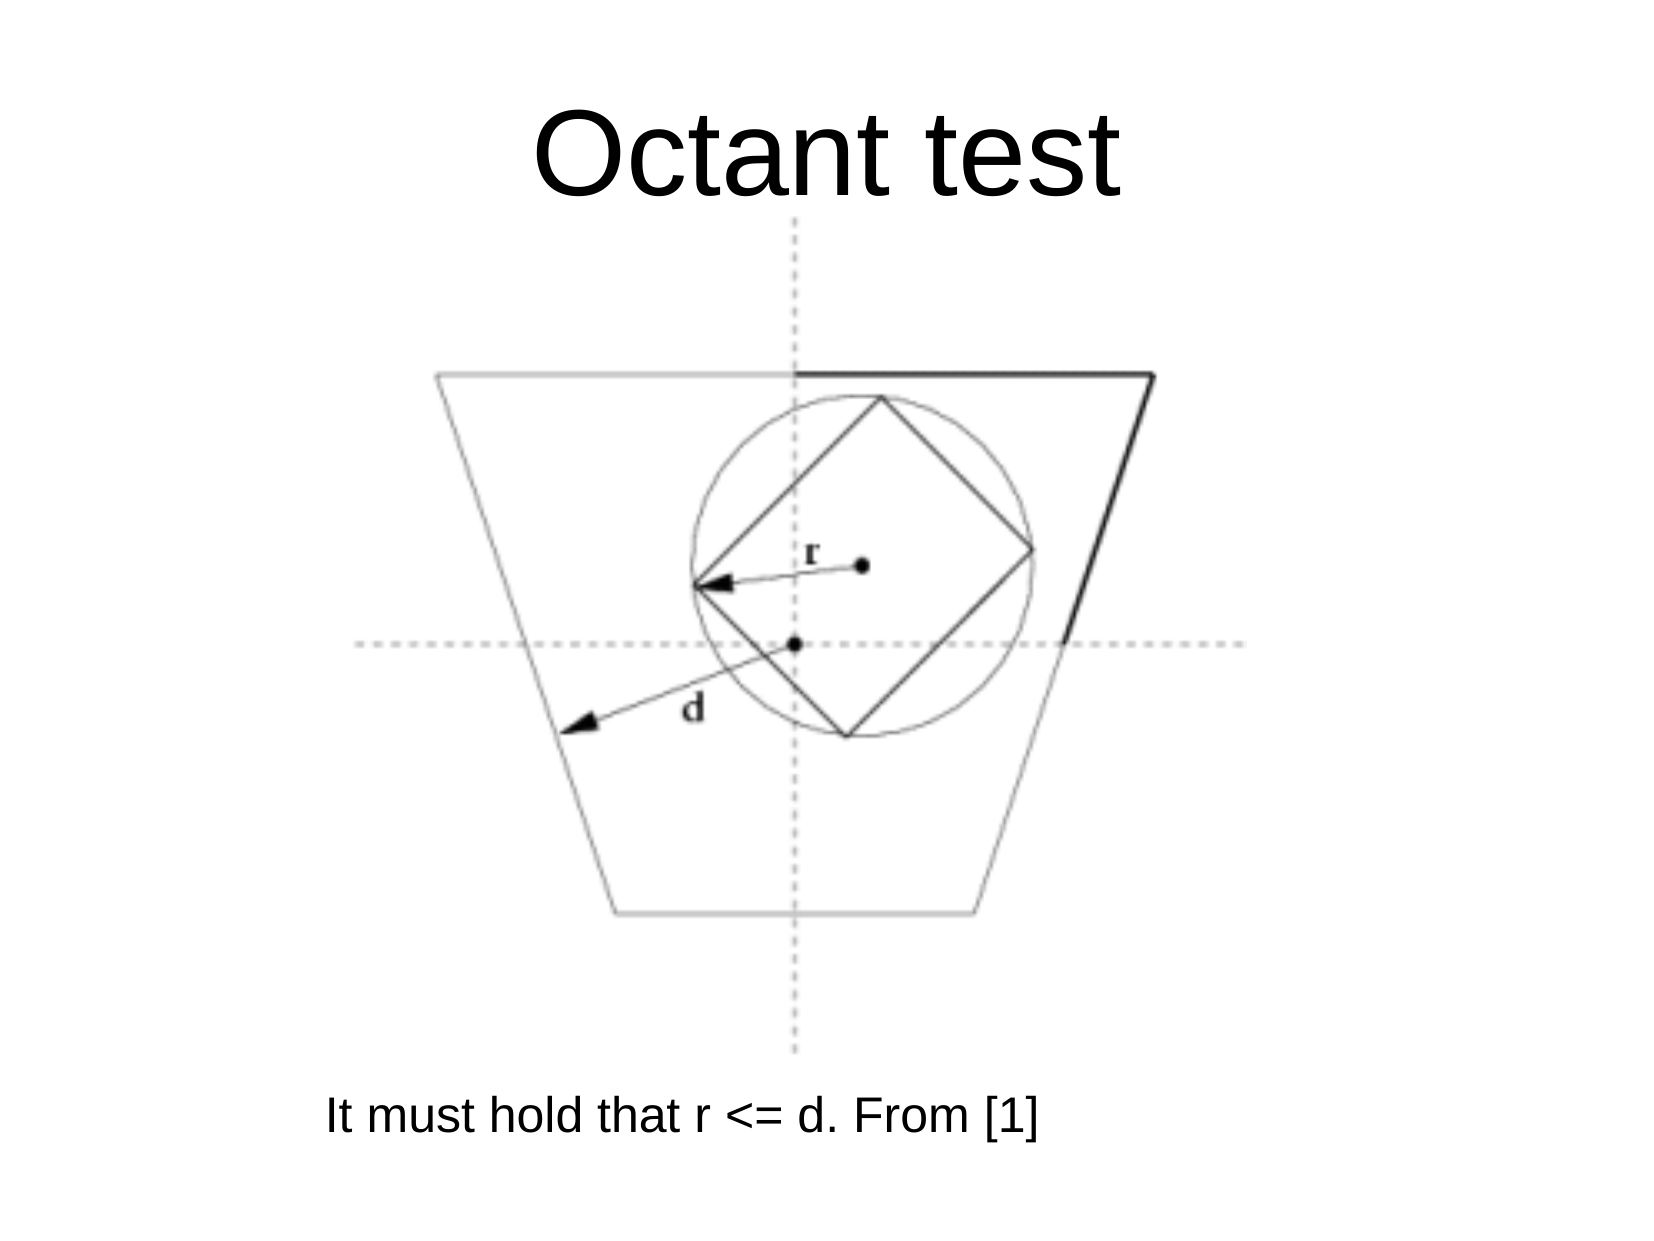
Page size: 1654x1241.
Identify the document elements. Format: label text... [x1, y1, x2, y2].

title Octant test [82, 49, 1571, 257]
picture [345, 216, 1247, 1066]
text_box It must hold that r <= d. From [1] [310, 1080, 1358, 1174]
